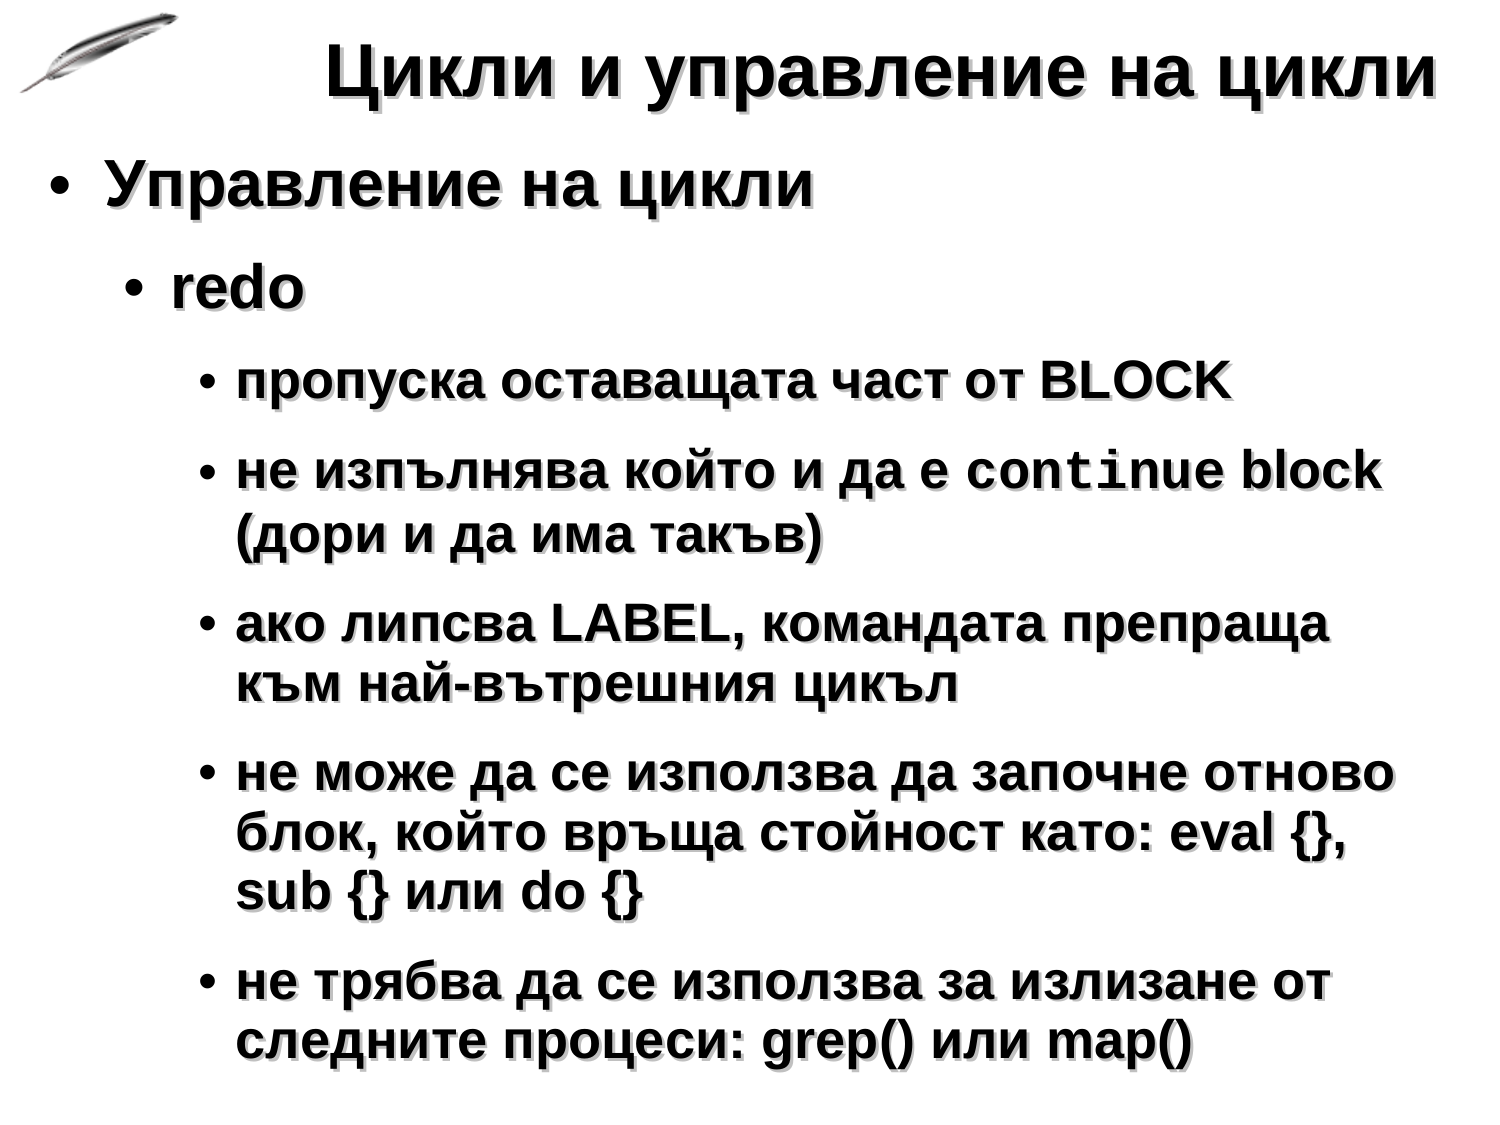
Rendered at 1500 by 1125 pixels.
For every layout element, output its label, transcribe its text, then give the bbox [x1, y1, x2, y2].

list Управление на цикли redo пропуска оставащата част от BLOCK не изпълнява който и да е continue block (дори и да има такъв) ако липсва LABEL, командата препраща към най-вътрешния цикъл не може да се използва да започне отново блок, който връща стойност като: eval {}, sub {} или do {} не трябва да се използва за излизане от следните процеси: grep() или map() [48, 147, 1442, 1121]
picture [16, 11, 184, 95]
title Цикли и управление на цикли [324, 0, 1489, 148]
